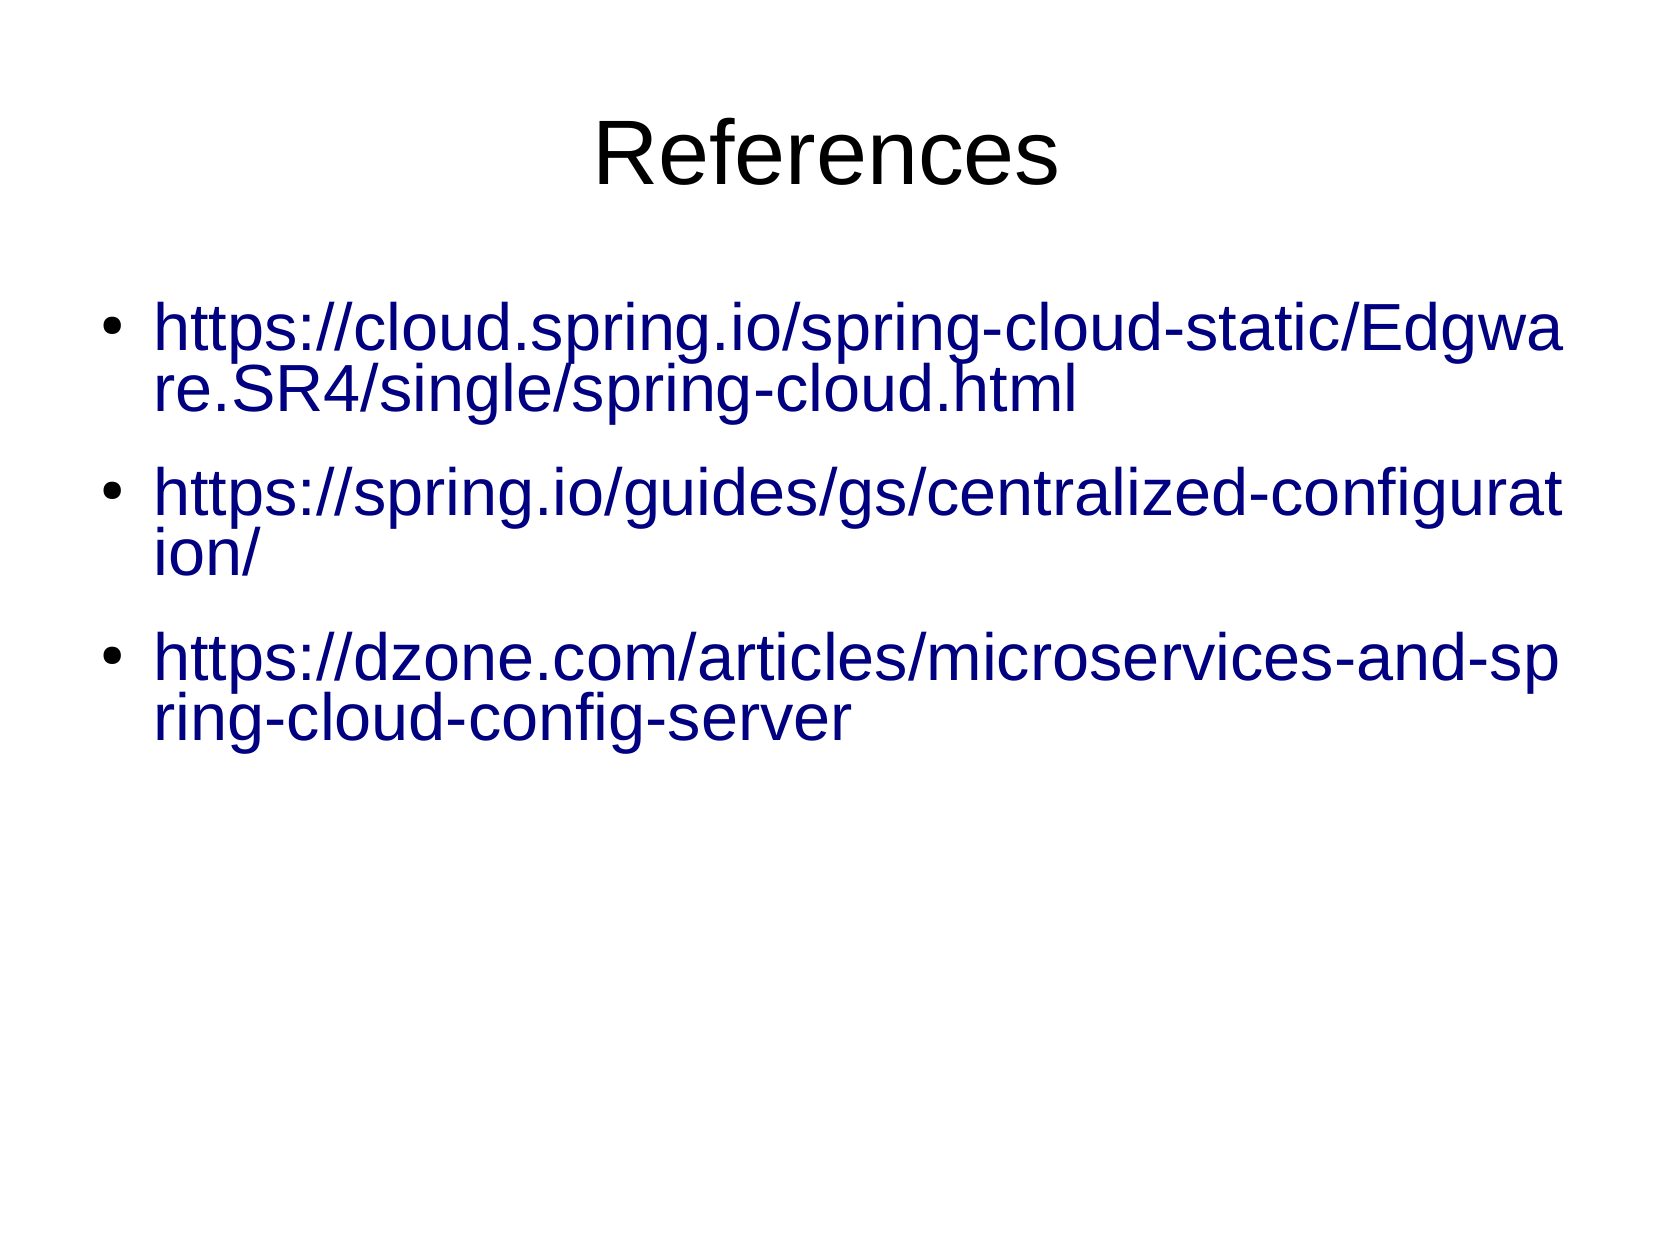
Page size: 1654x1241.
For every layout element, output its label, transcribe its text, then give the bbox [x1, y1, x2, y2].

list https://cloud.spring.io/spring-cloud-static/Edgware.SR4/single/spring-cloud.html https://spring.io/guides/gs/centralized-configuration/ https://dzone.com/articles/microservices-and-spring-cloud-config-server [82, 290, 1571, 1109]
title References [82, 49, 1571, 257]
